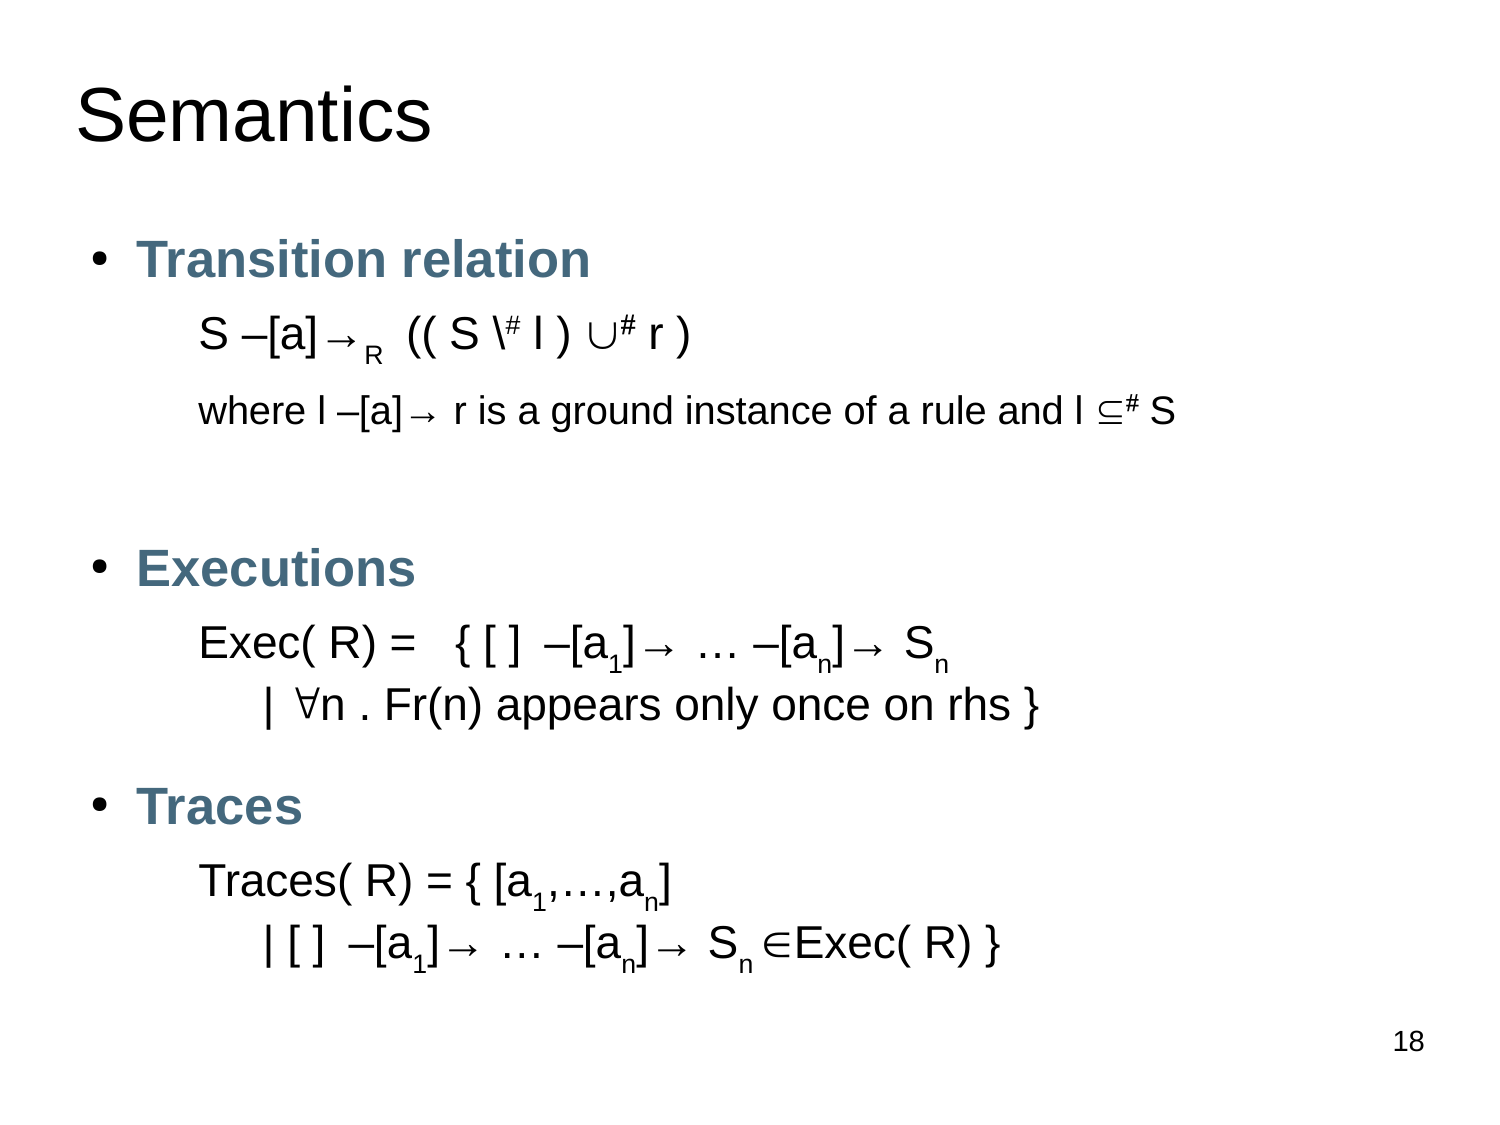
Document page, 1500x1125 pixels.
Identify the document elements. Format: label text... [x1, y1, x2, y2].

title Semantics [75, 44, 1425, 185]
list Transition relation S –[a]→R (( S \# l ) È# r ) where l –[a]→ r is a ground instance of a rule and l Í# S Executions Exec( R) = { [ ] –[a1]→ … –[an]→ Sn | "n . Fr(n) appears only once on rhs } Traces Traces( R) = { [a1,…,an] | [ ] –[a1]→ … –[an]→ Sn ÎExec( R) } [75, 230, 1425, 1014]
